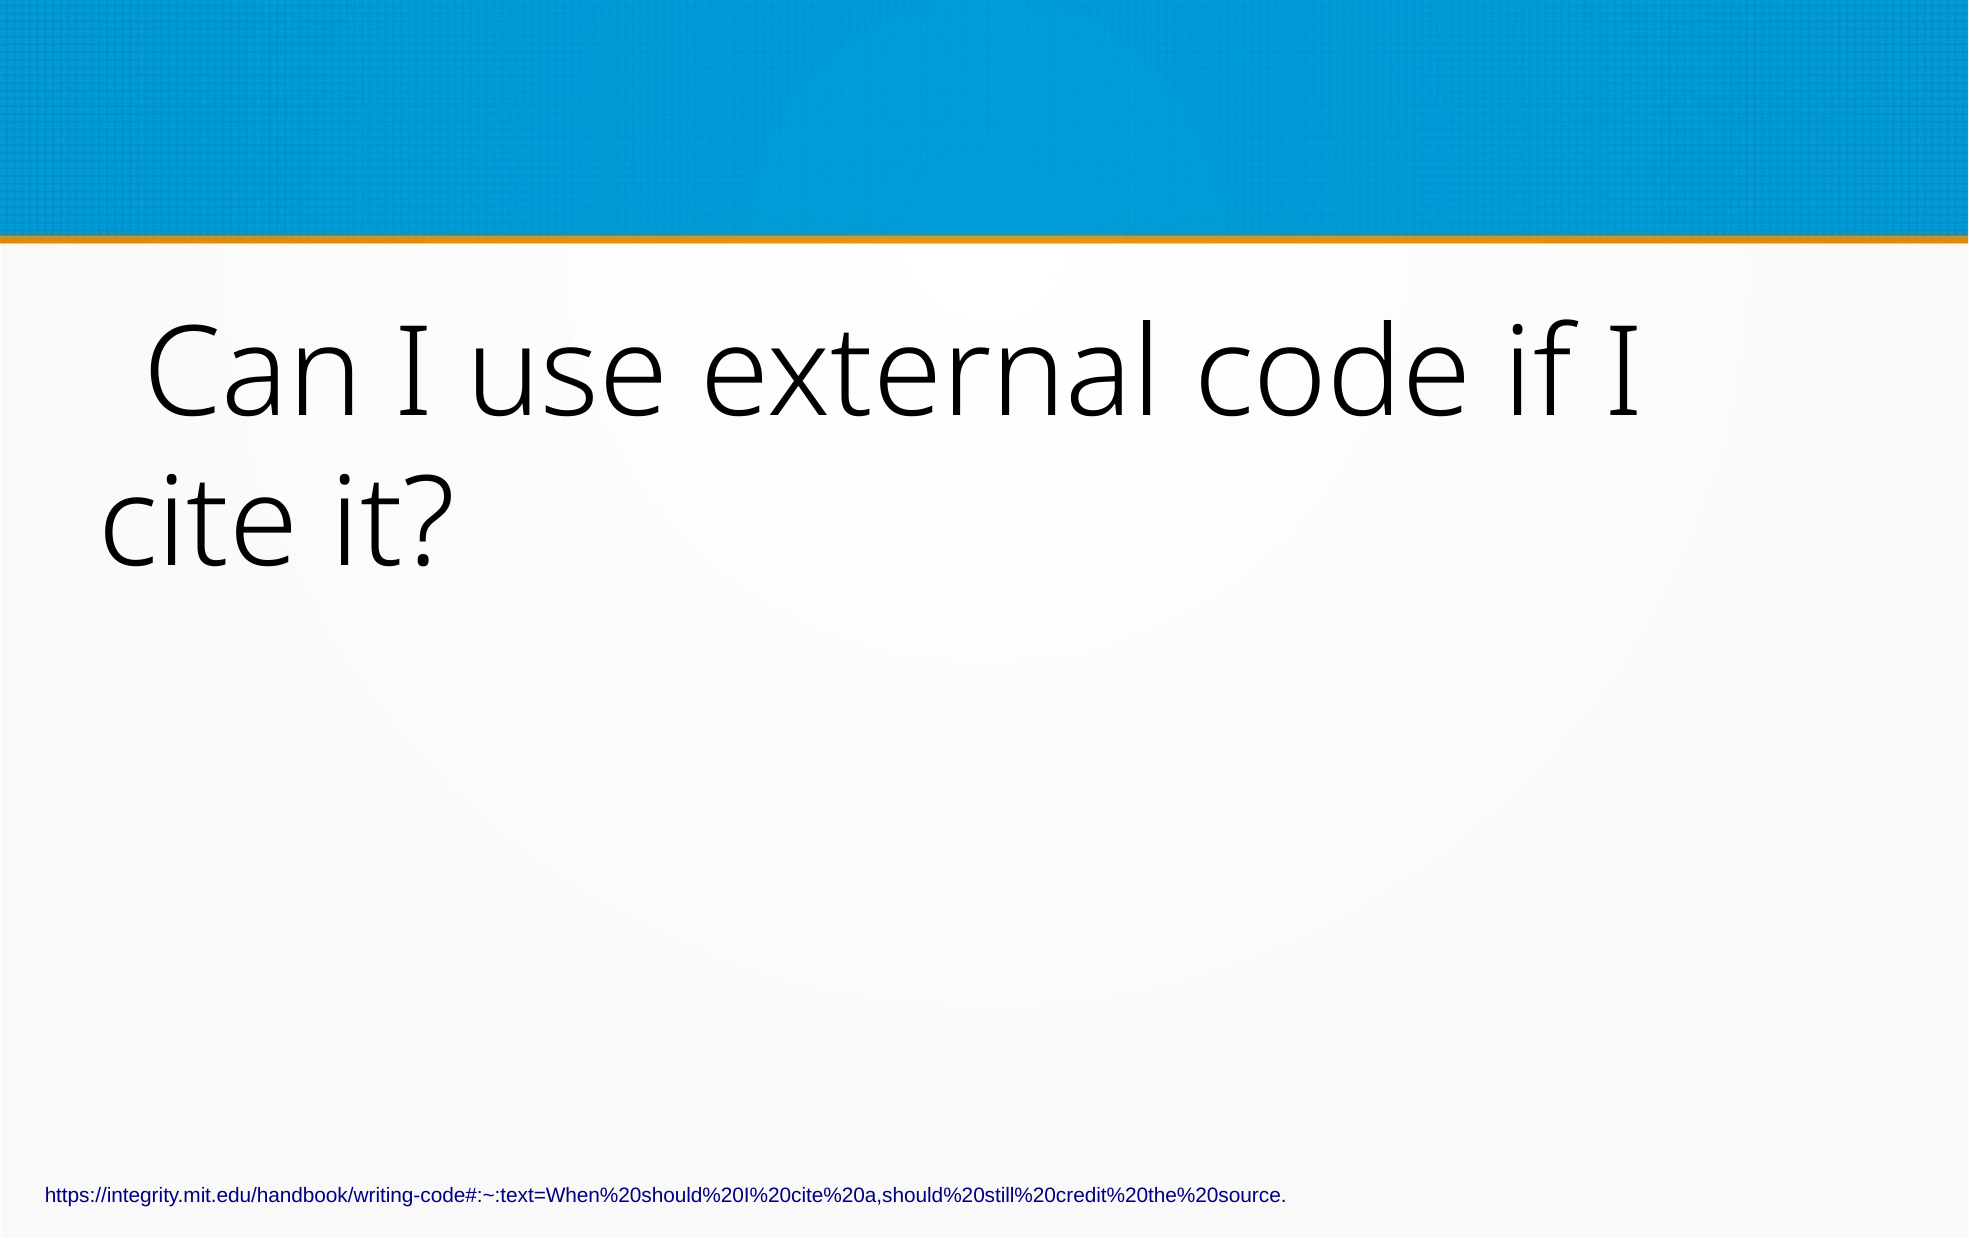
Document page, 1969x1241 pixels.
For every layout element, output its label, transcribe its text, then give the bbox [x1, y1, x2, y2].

picture [0, 233, 1969, 1241]
text_box https://integrity.mit.edu/handbook/writing-code#:~:text=When%20should%20I%20cite%20a,should%20still%20credit%20the%20source. [30, 1176, 1302, 1216]
list Can I use external code if I cite it? [98, 290, 1870, 1156]
